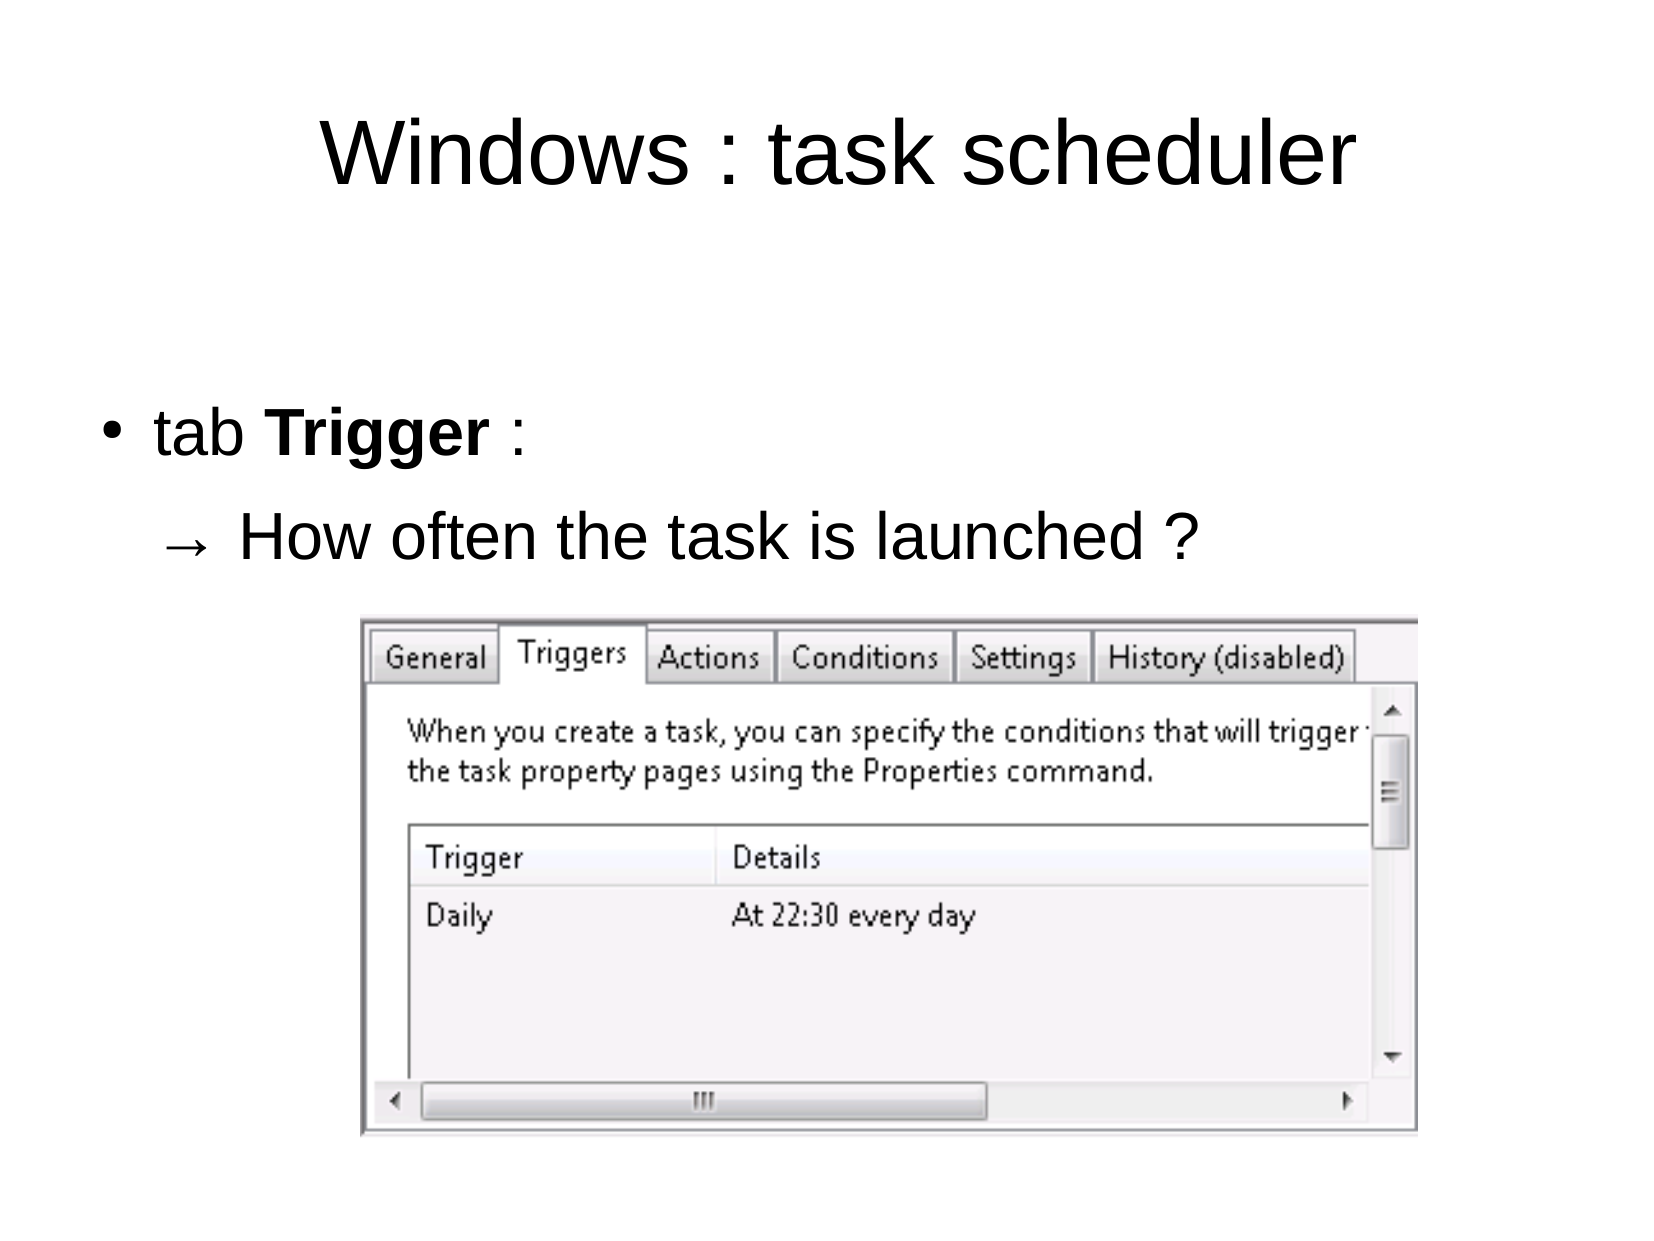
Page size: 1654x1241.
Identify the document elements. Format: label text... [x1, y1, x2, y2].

title Windows : task scheduler [82, 49, 1571, 257]
picture [360, 614, 1418, 1141]
list tab Trigger : → How often the task is launched ? [82, 290, 1571, 1010]
